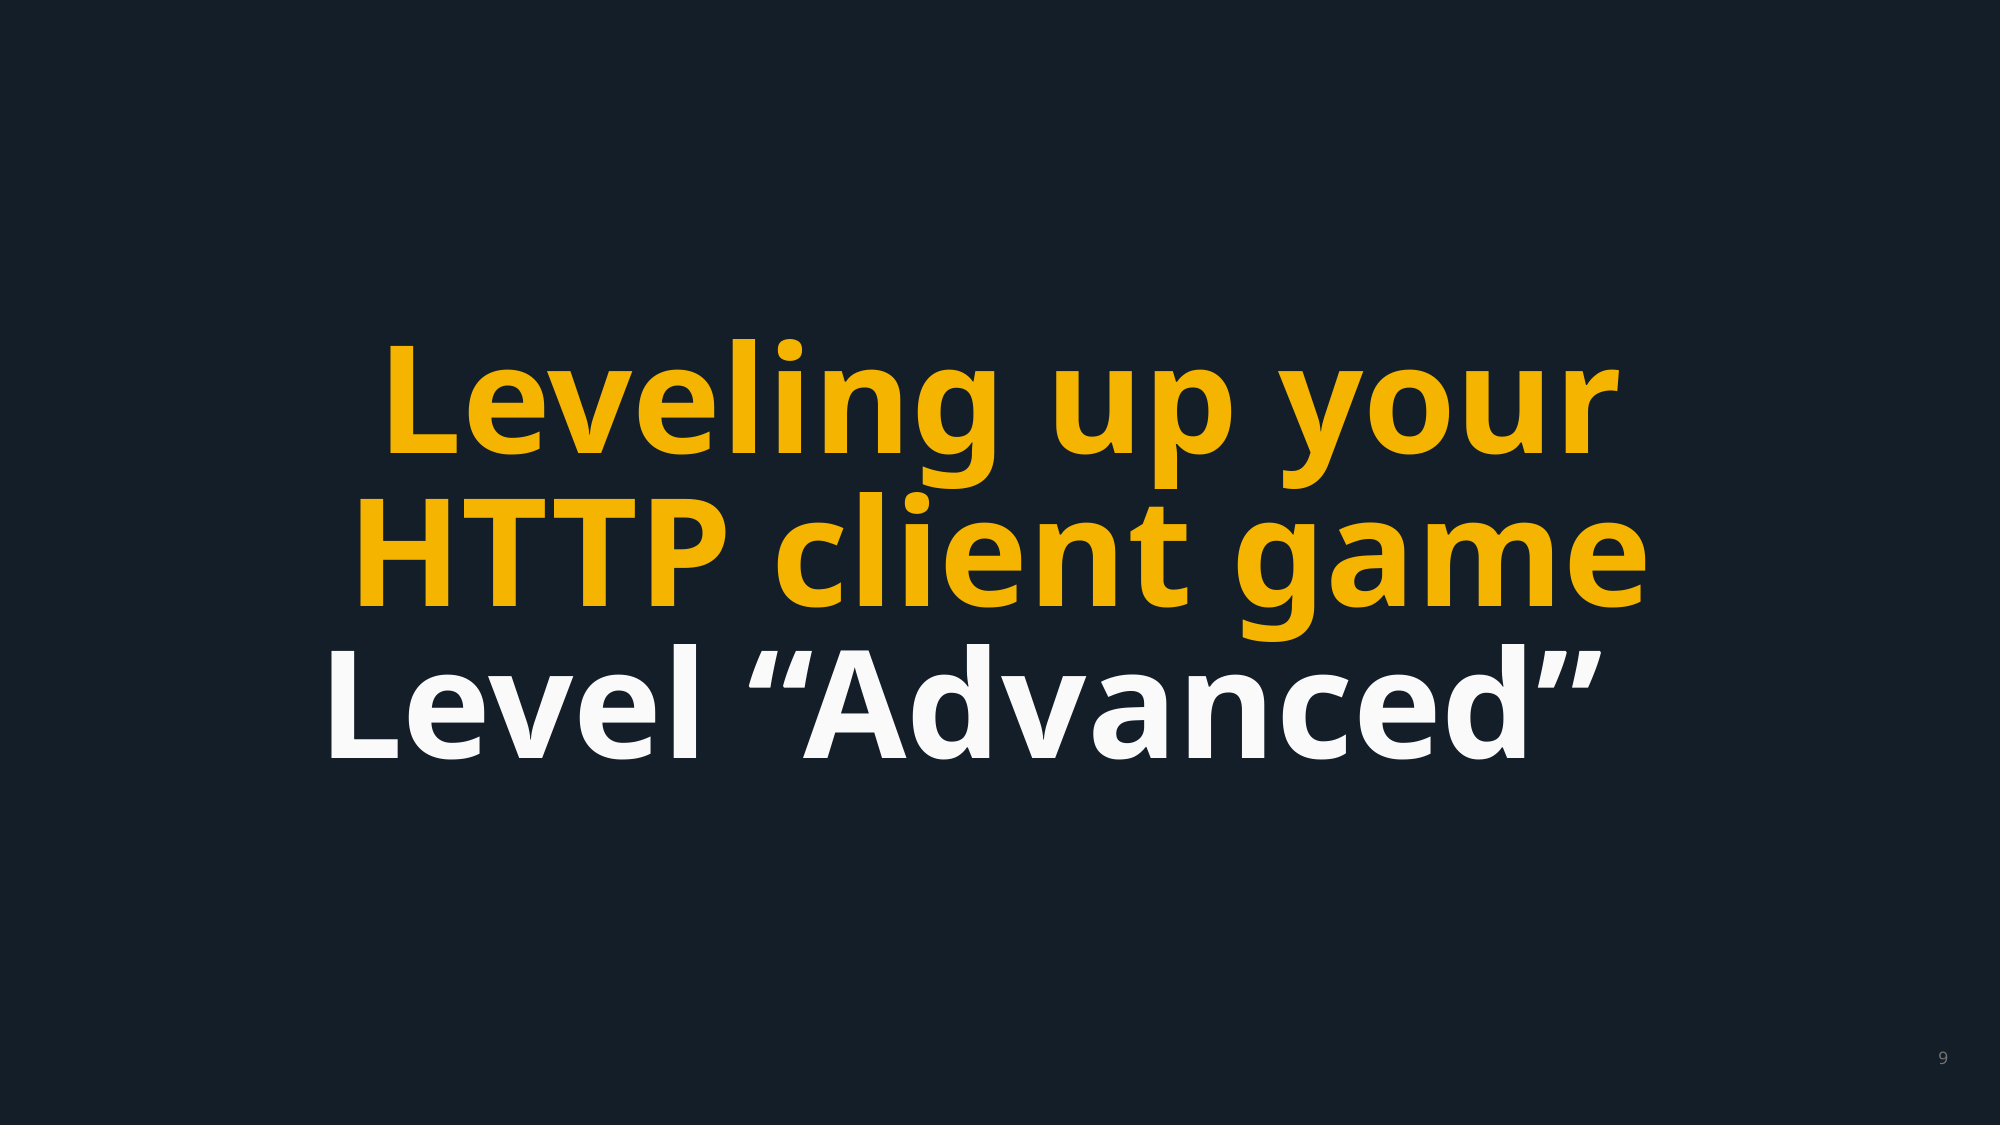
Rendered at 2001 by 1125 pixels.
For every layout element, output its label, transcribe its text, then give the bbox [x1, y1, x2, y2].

slide_number <number> [1827, 1047, 1948, 1072]
text_box Leveling up your HTTP client game Level “Advanced” [211, 330, 1789, 795]
